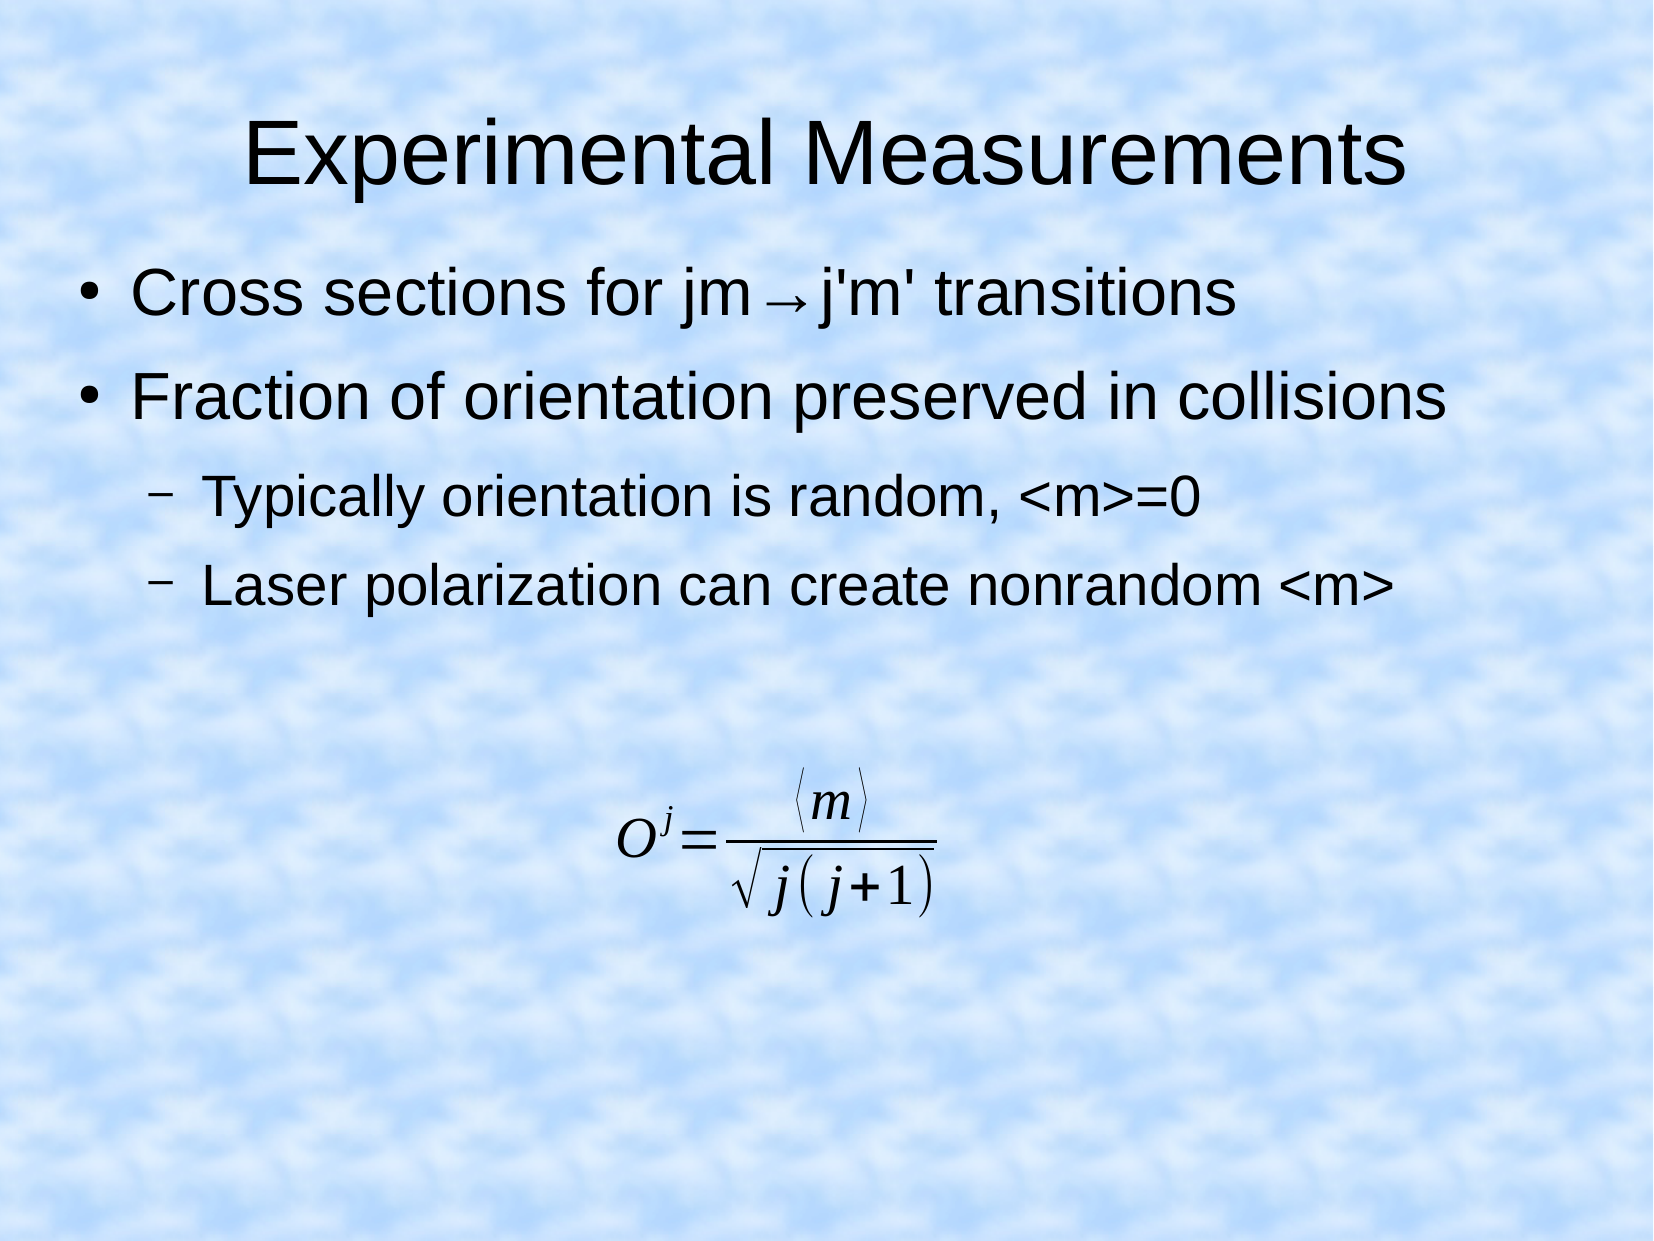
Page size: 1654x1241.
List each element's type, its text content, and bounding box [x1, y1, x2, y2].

list Cross sections for jm→j'm' transitions Fraction of orientation preserved in collisions Typically orientation is random, <m>=0 Laser polarization can create nonrandom <m> [60, 255, 1523, 1135]
picture [0, 0, 1654, 1241]
chart [608, 765, 947, 921]
title Experimental Measurements [82, 49, 1571, 257]
